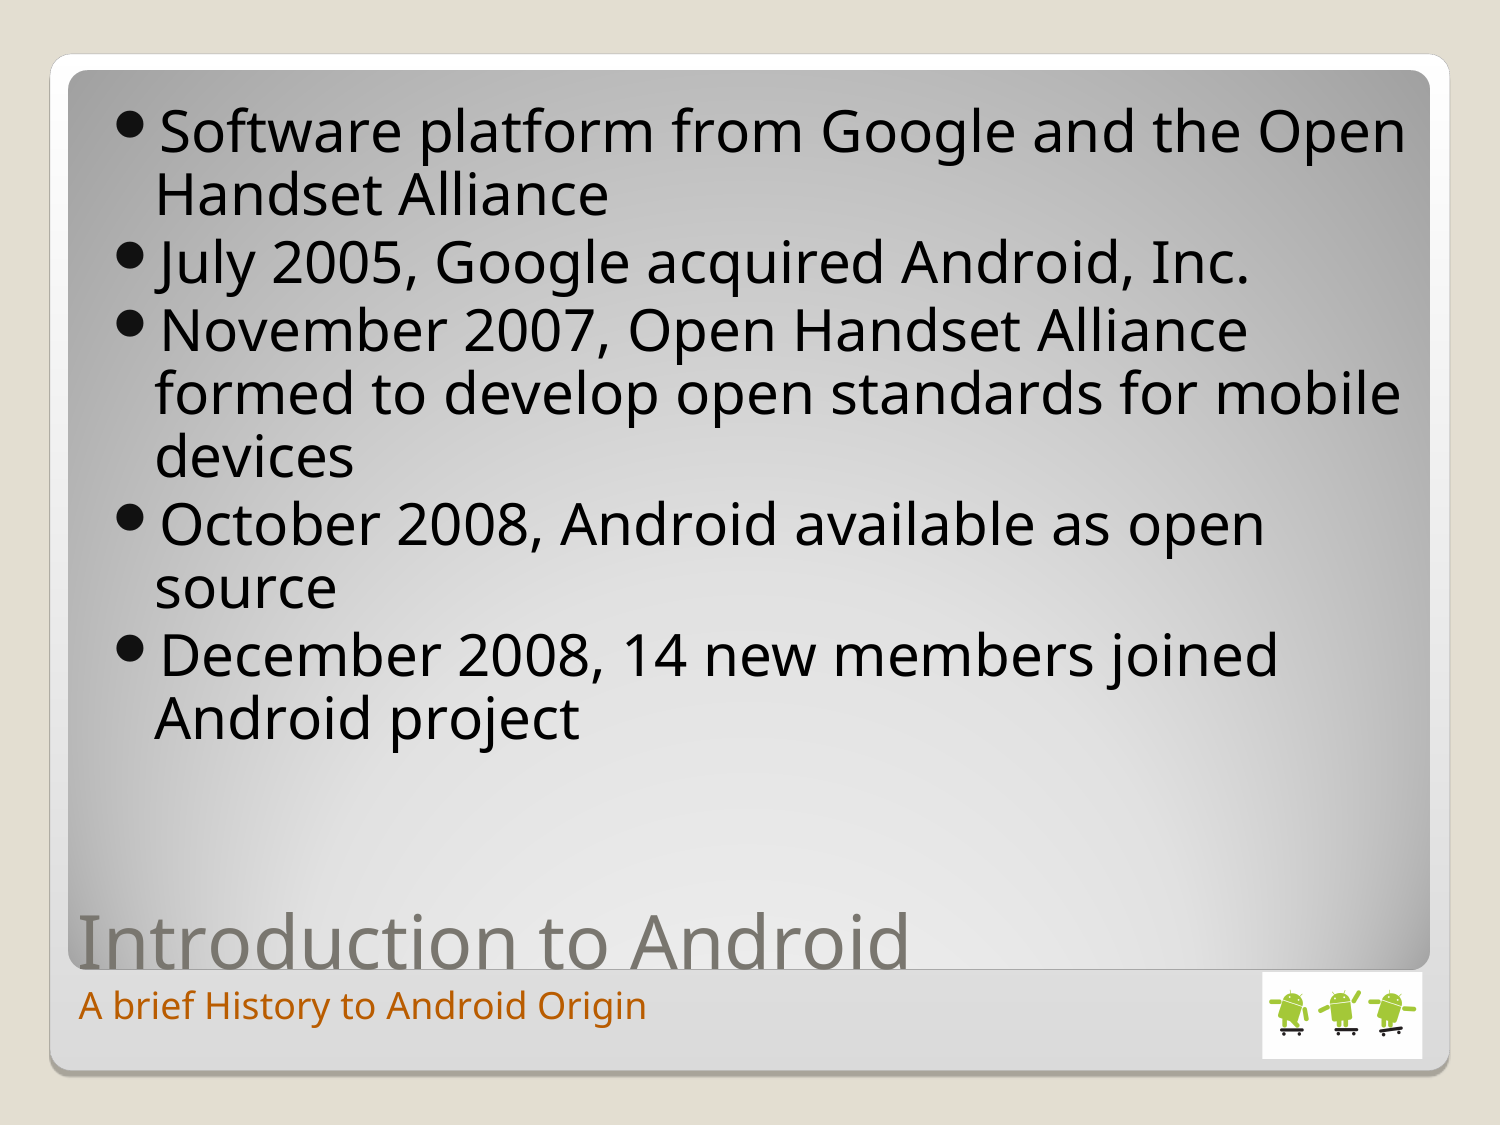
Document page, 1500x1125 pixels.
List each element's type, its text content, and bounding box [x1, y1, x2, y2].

text_box A brief History to Android Origin [59, 982, 1262, 1052]
text_box Introduction to Android [63, 873, 1406, 982]
text_box Software platform from Google and the Open Handset Alliance July 2005, Google acquired Android, Inc. November 2007, Open Handset Alliance formed to develop open standards for mobile devices October 2008, Android available as open source December 2008, 14 new members joined Android project [82, 86, 1426, 774]
picture [67, 69, 1431, 970]
picture [1262, 972, 1423, 1059]
